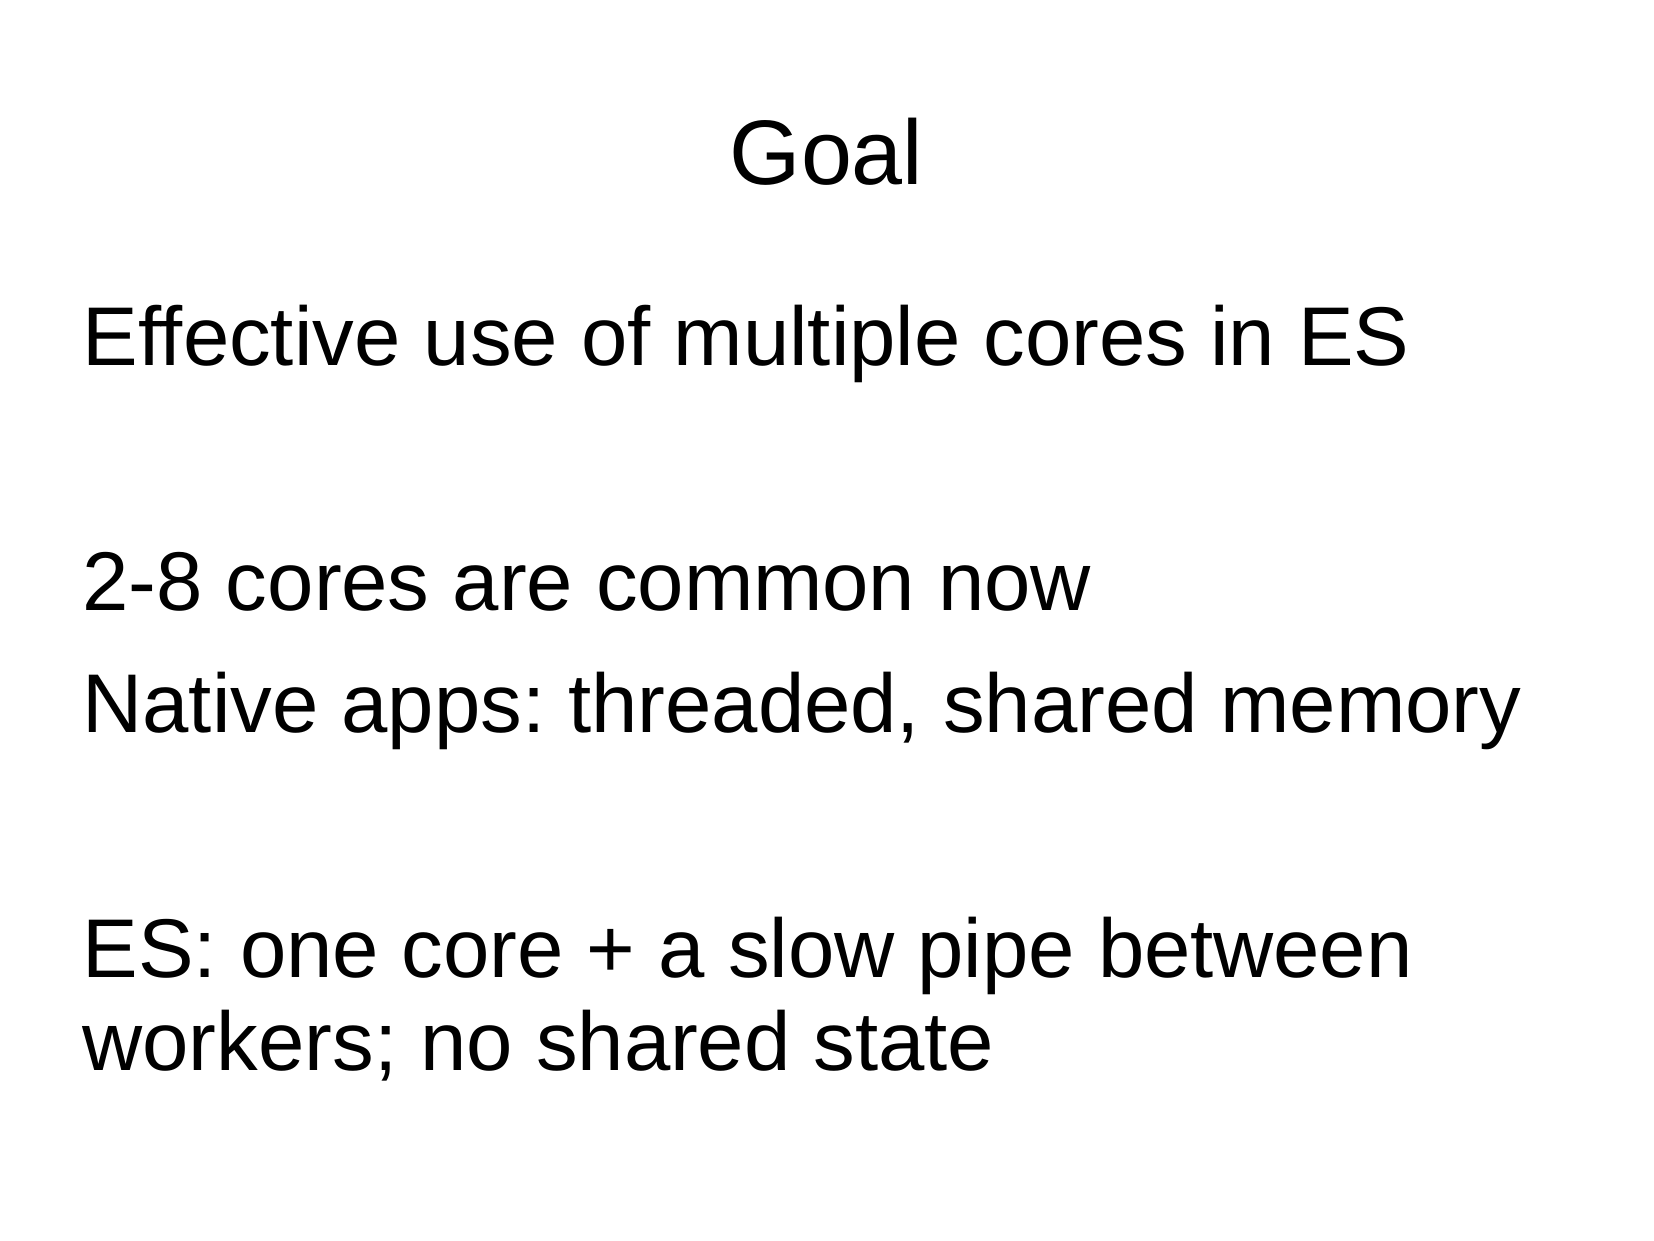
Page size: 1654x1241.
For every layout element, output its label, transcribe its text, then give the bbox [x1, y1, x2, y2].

title Goal [82, 49, 1571, 257]
list Effective use of multiple cores in ES 2-8 cores are common now Native apps: threaded, shared memory ES: one core + a slow pipe between workers; no shared state [82, 290, 1571, 1241]
